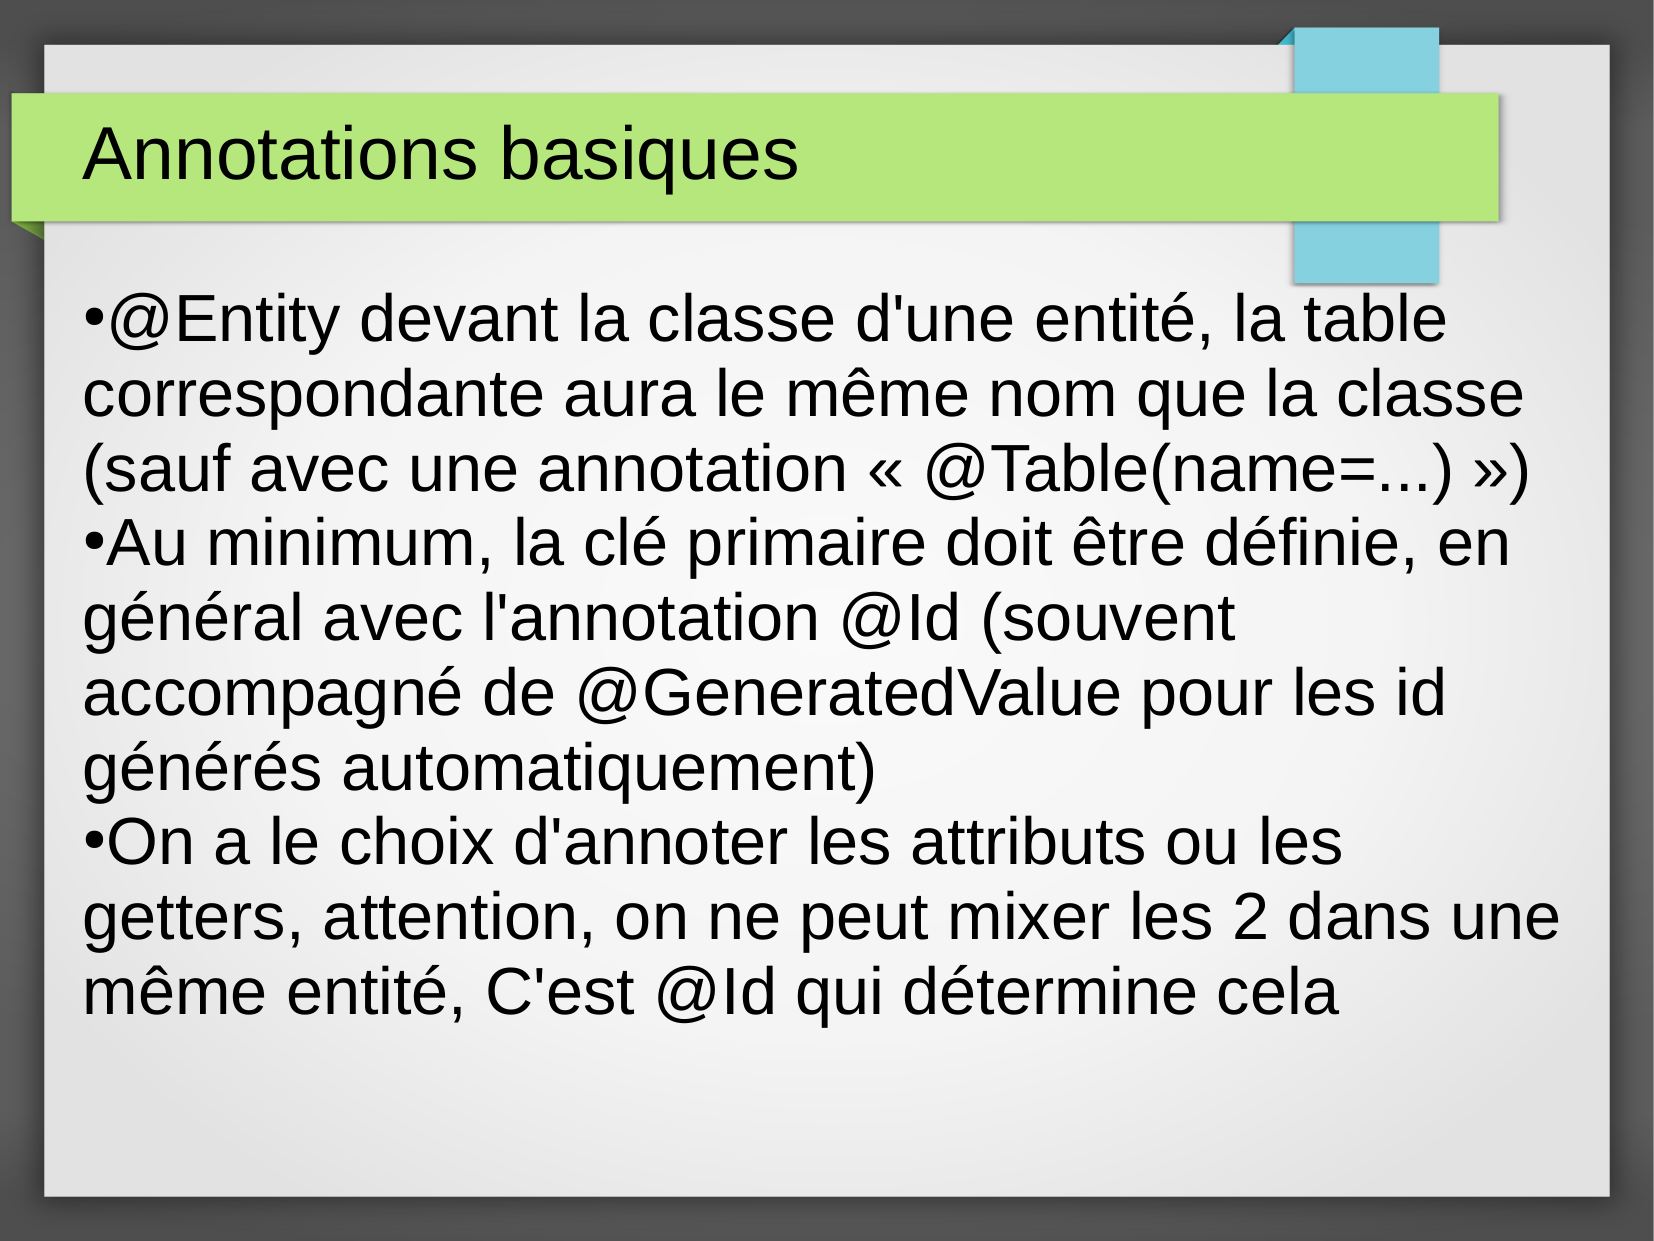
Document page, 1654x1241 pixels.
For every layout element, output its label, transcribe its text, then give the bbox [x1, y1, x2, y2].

title Annotations basiques [82, 94, 1264, 213]
subtitle @Entity devant la classe d'une entité, la table correspondante aura le même nom que la classe (sauf avec une annotation « @Table(name=...) ») Au minimum, la clé primaire doit être définie, en général avec l'annotation @Id (souvent accompagné de @GeneratedValue pour les id générés automatiquement) On a le choix d'annoter les attributs ou les getters, attention, on ne peut mixer les 2 dans une même entité, C'est @Id qui détermine cela [82, 281, 1571, 1029]
picture [0, 0, 1654, 1241]
